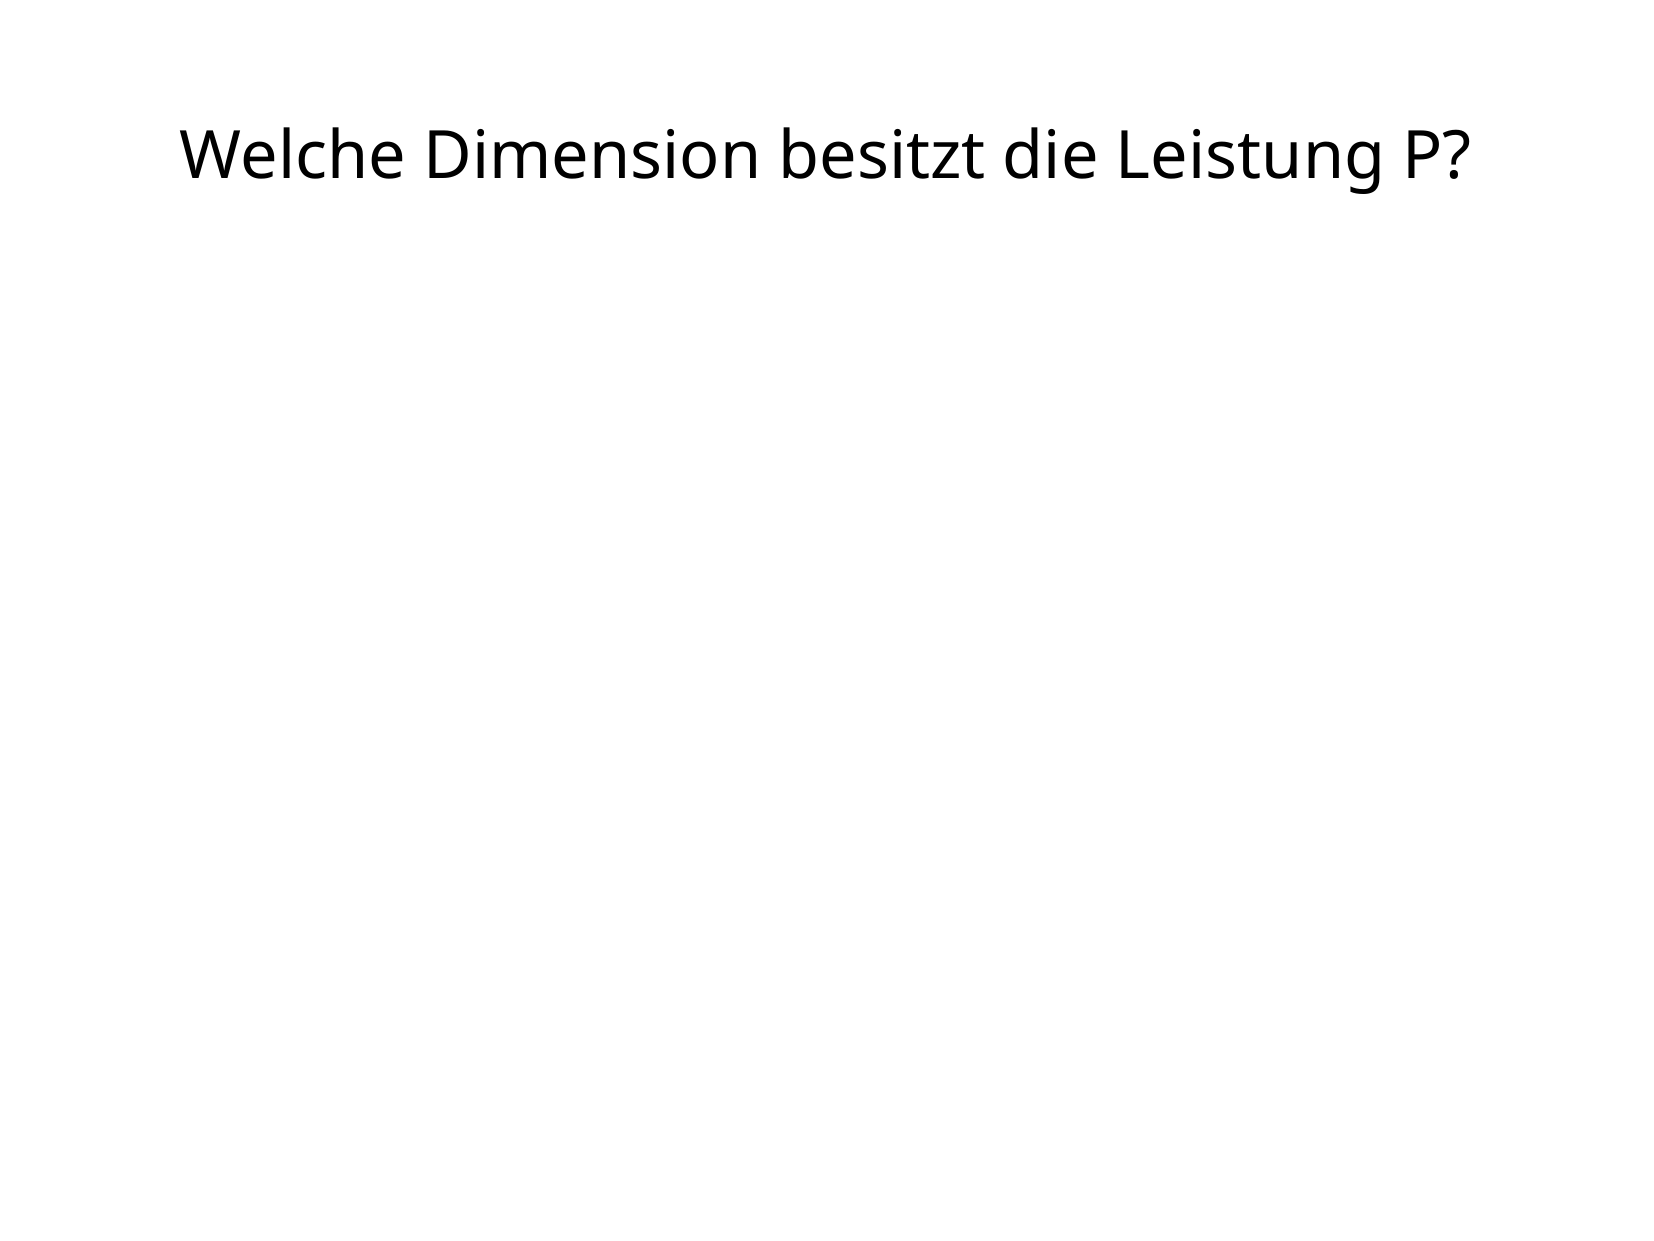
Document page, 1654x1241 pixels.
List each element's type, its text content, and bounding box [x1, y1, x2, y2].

title Welche Dimension besitzt die Leistung P? [82, 49, 1571, 257]
